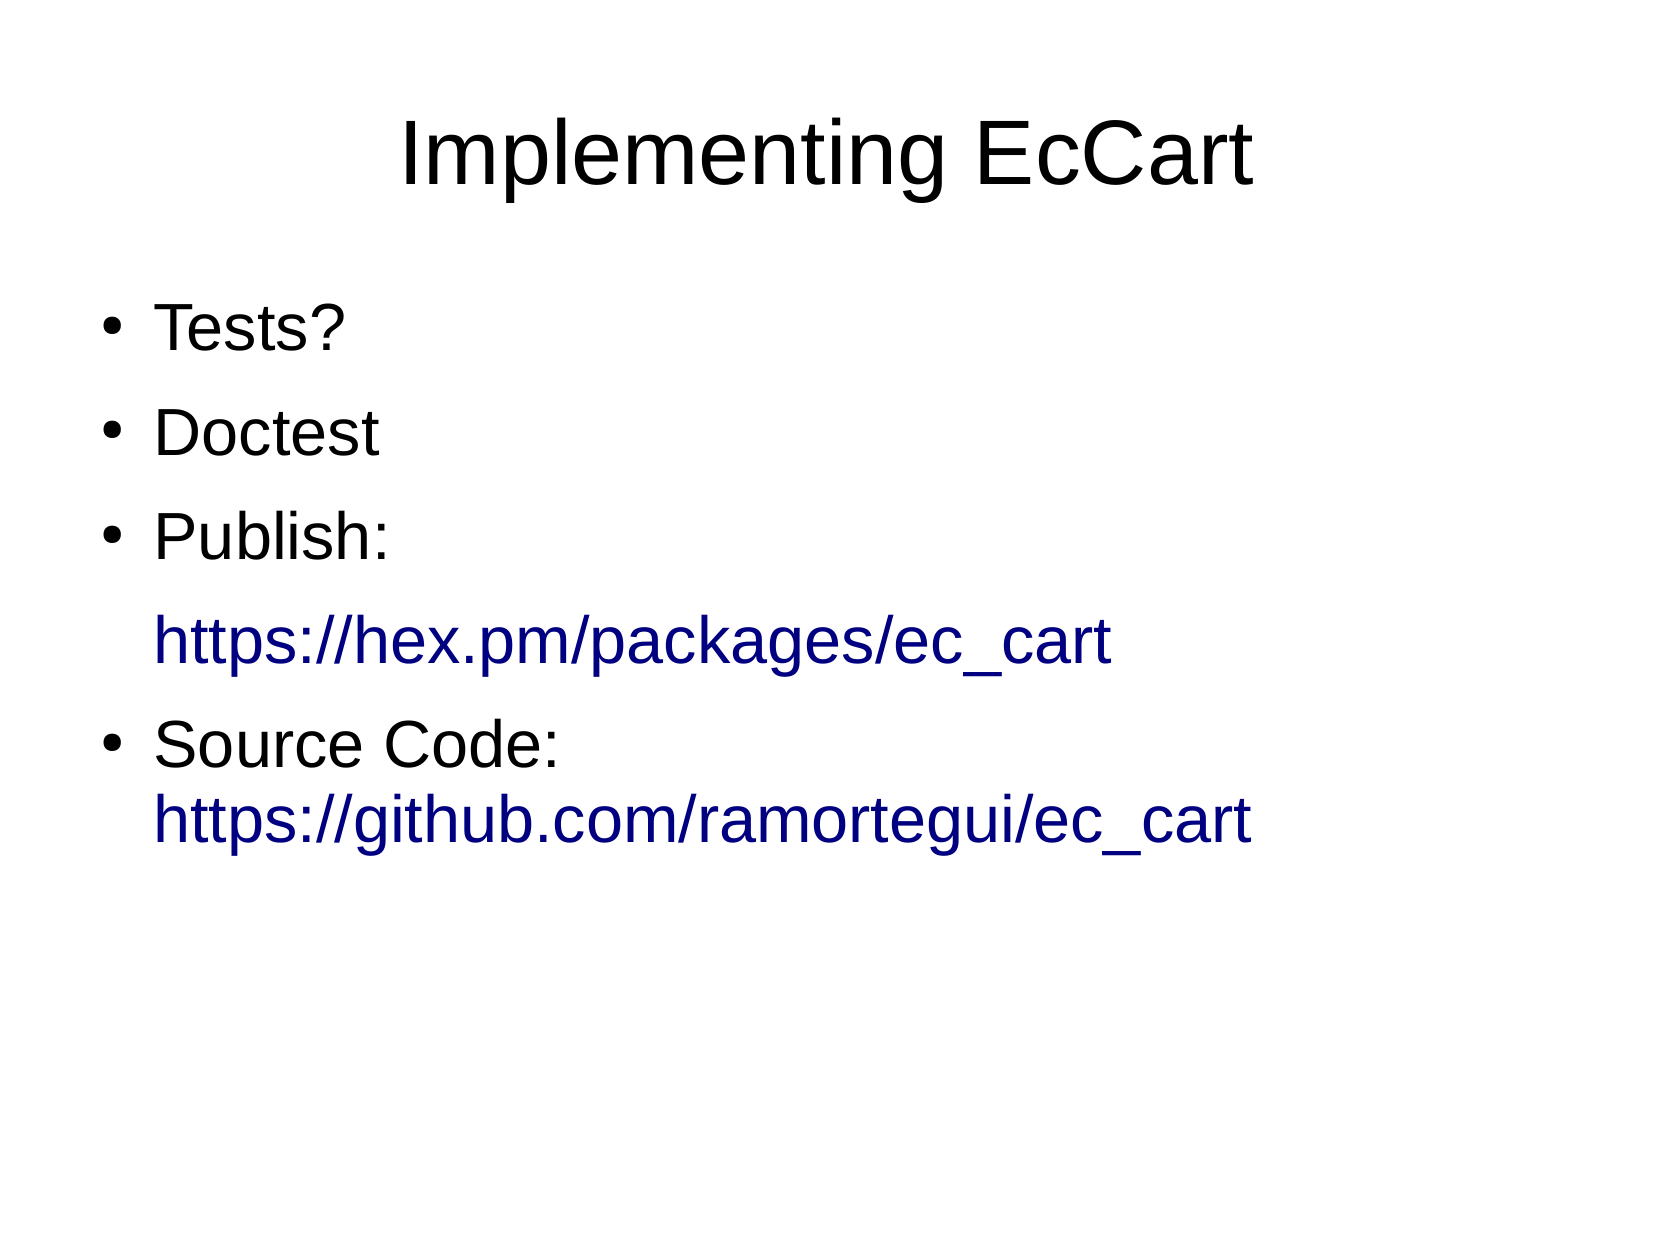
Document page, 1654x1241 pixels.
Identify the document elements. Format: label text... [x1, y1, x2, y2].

title Implementing EcCart [82, 49, 1571, 257]
list Tests? Doctest Publish: https://hex.pm/packages/ec_cart Source Code: https://github.com/ramortegui/ec_cart [82, 290, 1571, 1010]
